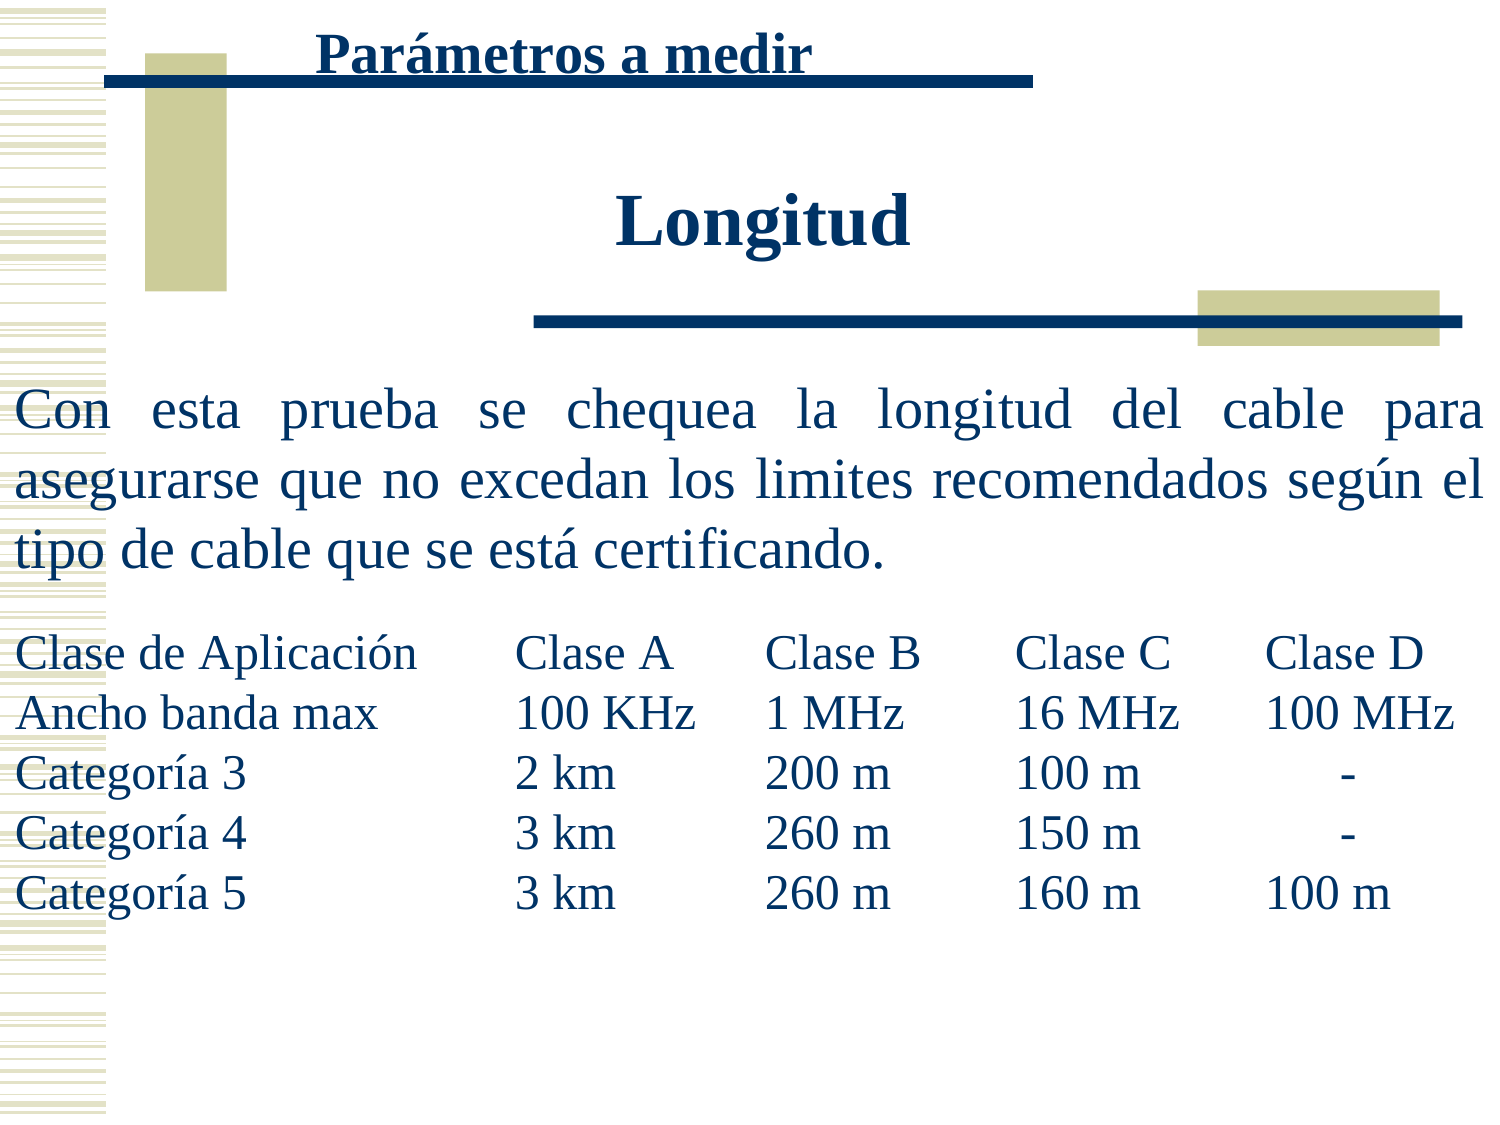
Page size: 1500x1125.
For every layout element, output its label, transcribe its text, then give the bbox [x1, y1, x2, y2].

text_box Con esta prueba se chequea la longitud del cable para asegurarse que no excedan los limites recomendados según el tipo de cable que se está certificando. [0, 362, 1500, 588]
text_box Parámetros a medir [300, 7, 829, 94]
text_box Clase de Aplicación Clase A Clase B Clase C Clase D Ancho banda max 100 KHz 1 MHz 16 MHz 100 MHz Categoría 3 2 km 200 m 100 m - Categoría 4 3 km 260 m 150 m - Categoría 5 3 km 260 m 160 m 100 m [0, 612, 1500, 988]
text_box Longitud [600, 162, 926, 268]
